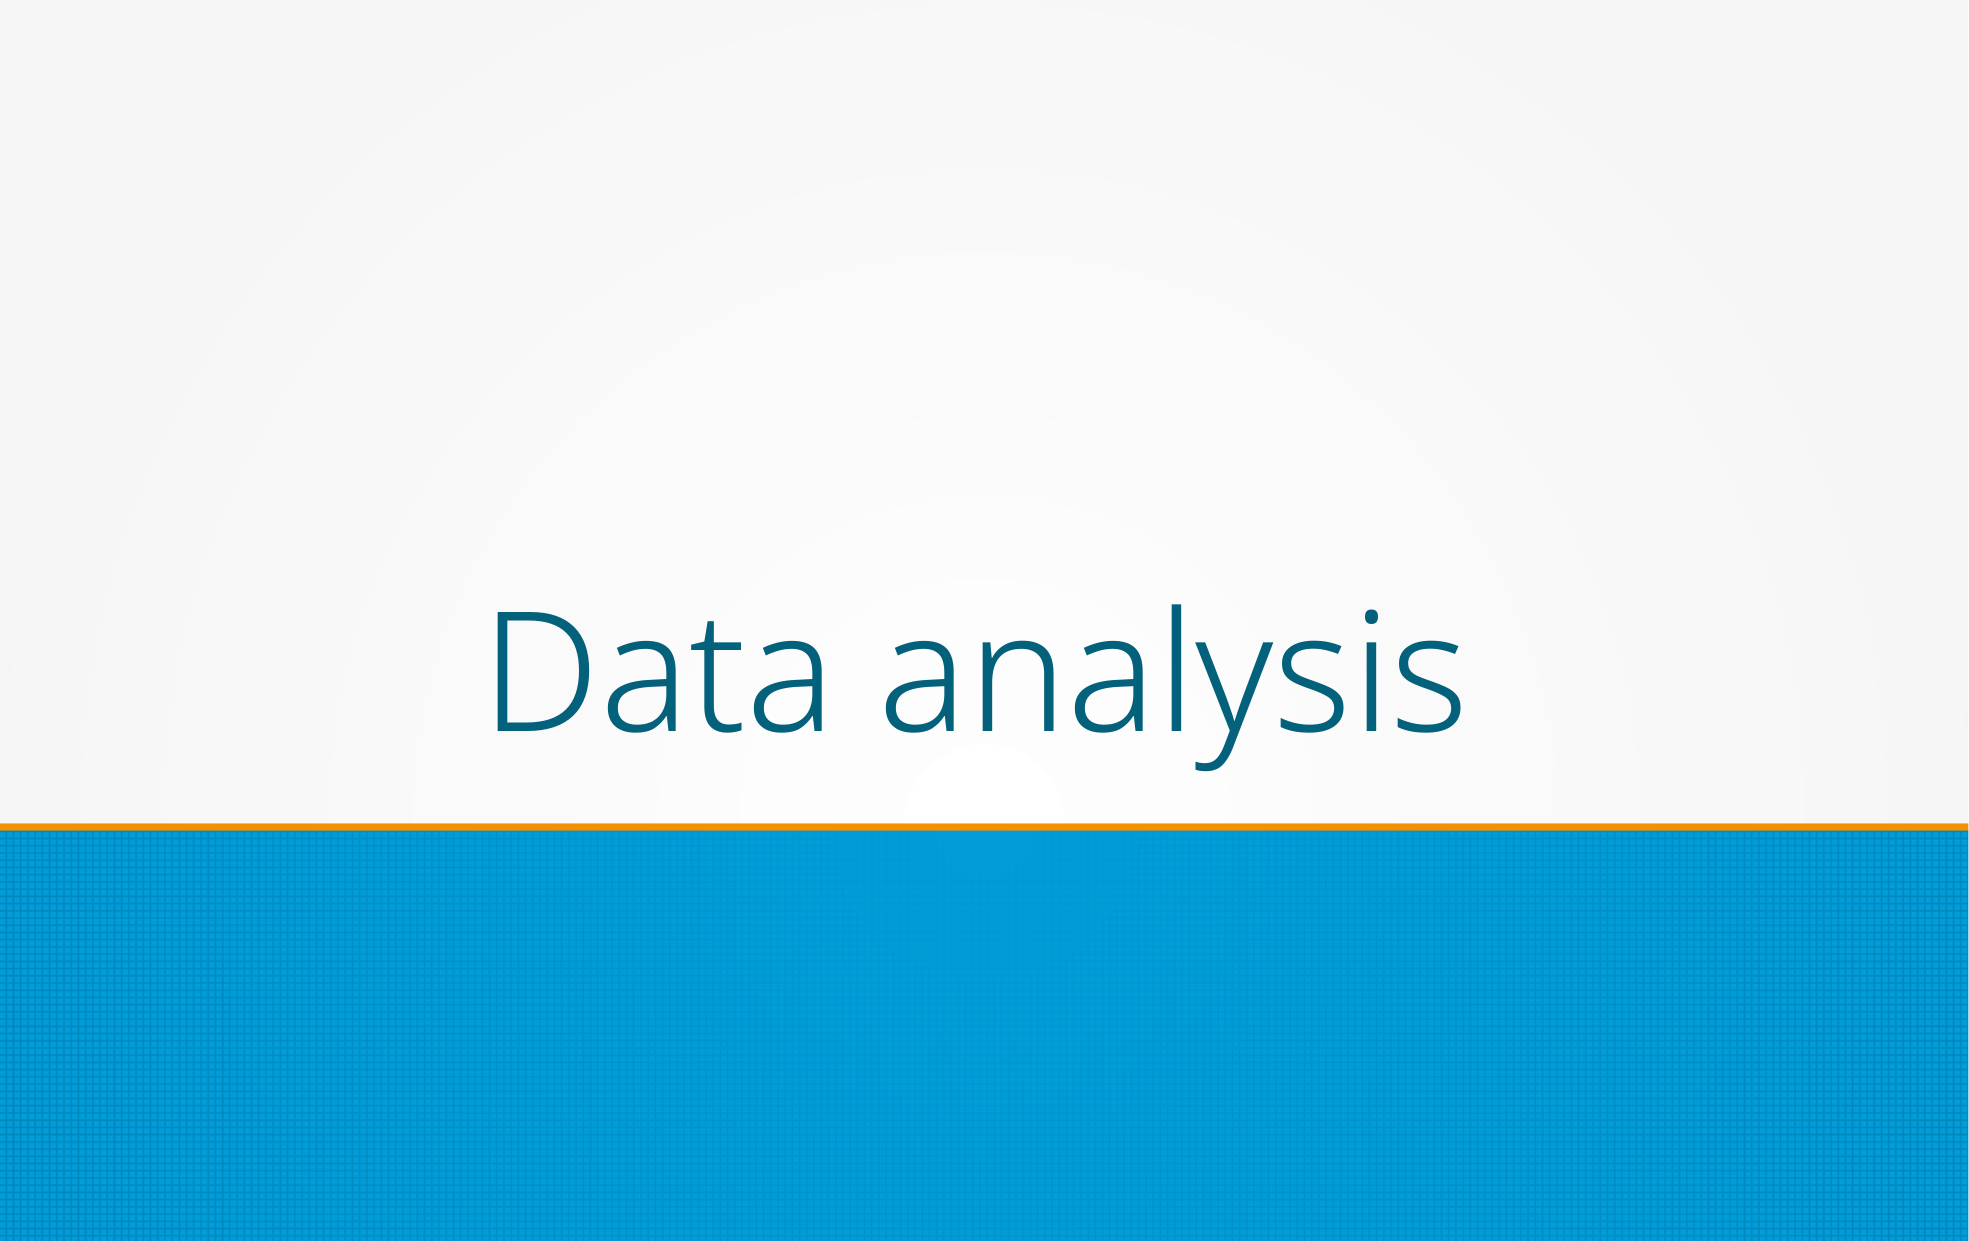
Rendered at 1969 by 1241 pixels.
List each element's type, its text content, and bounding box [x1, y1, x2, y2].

picture [0, 0, 1969, 830]
title Data analysis [90, 49, 1862, 781]
